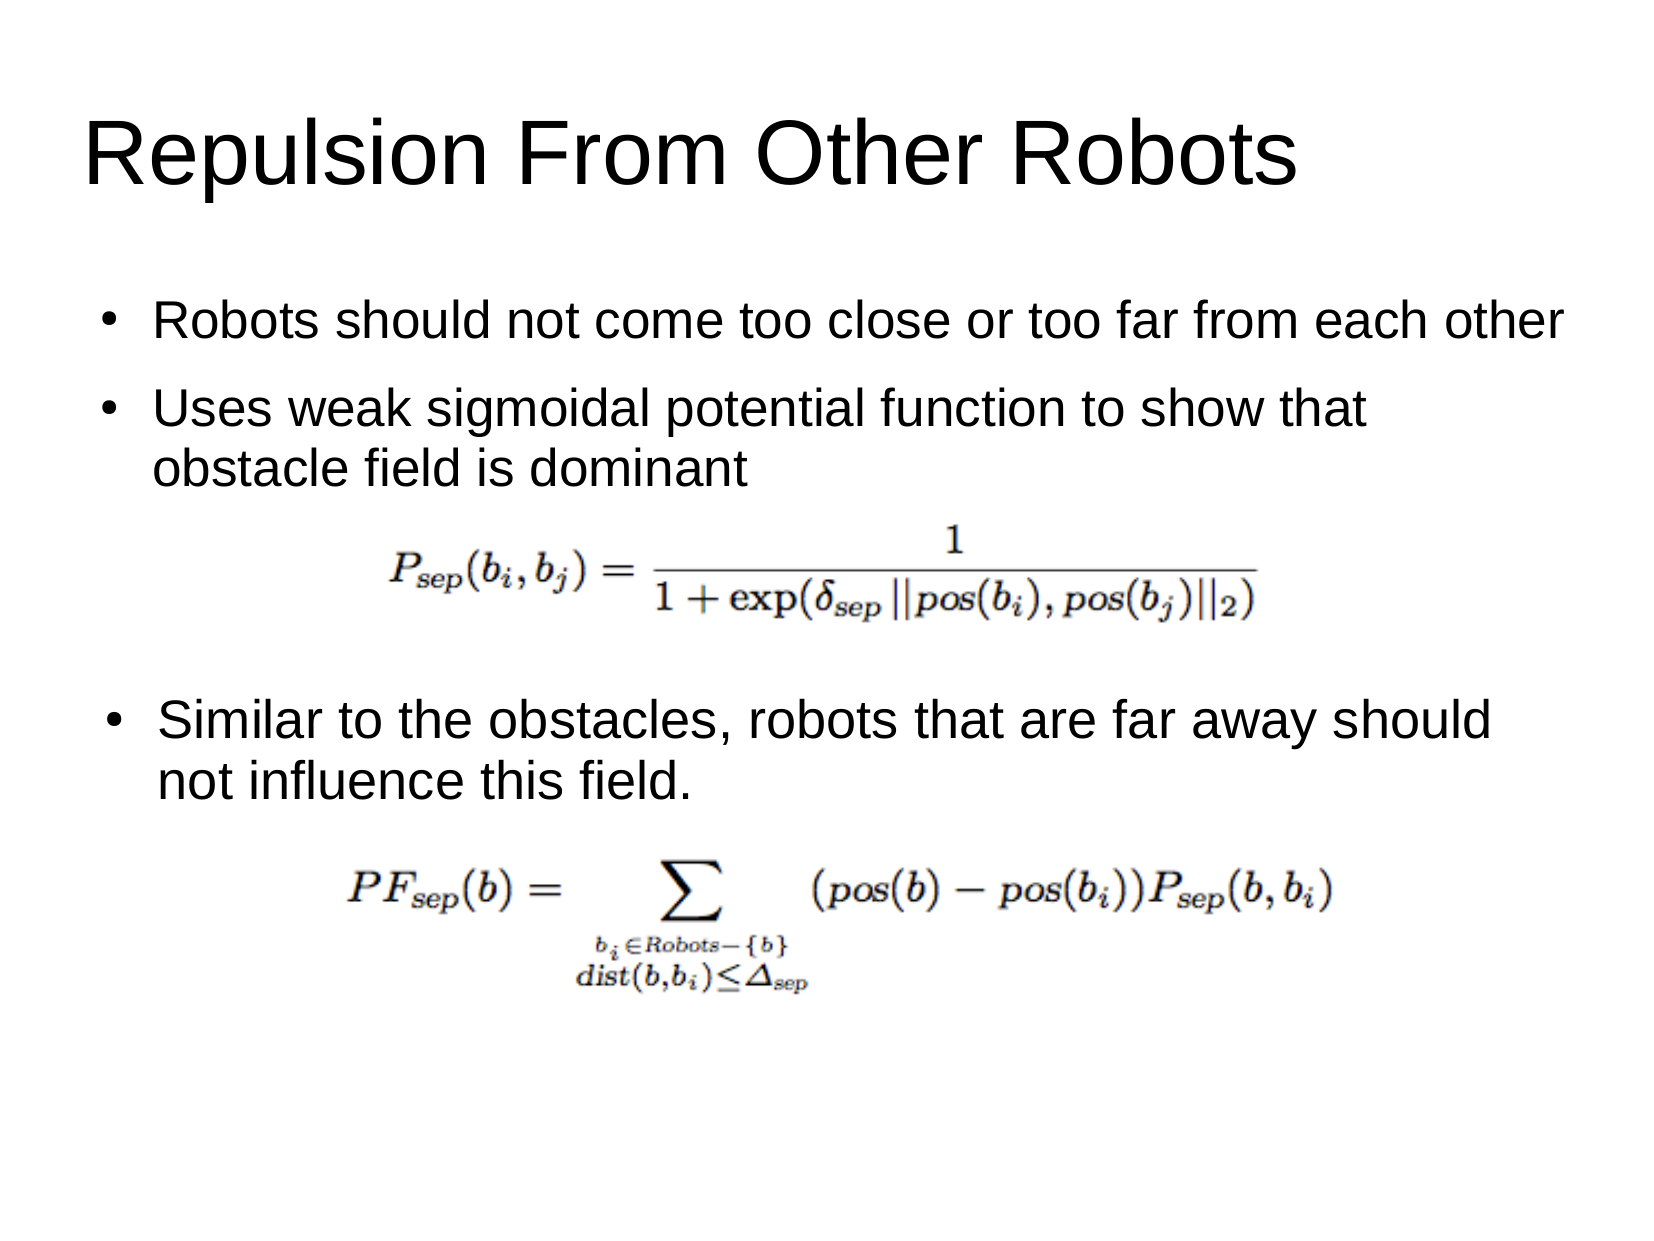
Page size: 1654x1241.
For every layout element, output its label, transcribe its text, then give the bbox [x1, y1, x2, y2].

title Repulsion From Other Robots [82, 49, 1571, 257]
picture [330, 839, 1336, 1006]
list Robots should not come too close or too far from each other Uses weak sigmoidal potential function to show that obstacle field is dominant [82, 290, 1571, 556]
picture [360, 509, 1261, 646]
list Similar to the obstacles, robots that are far away should not influence this field. [86, 690, 1576, 955]
